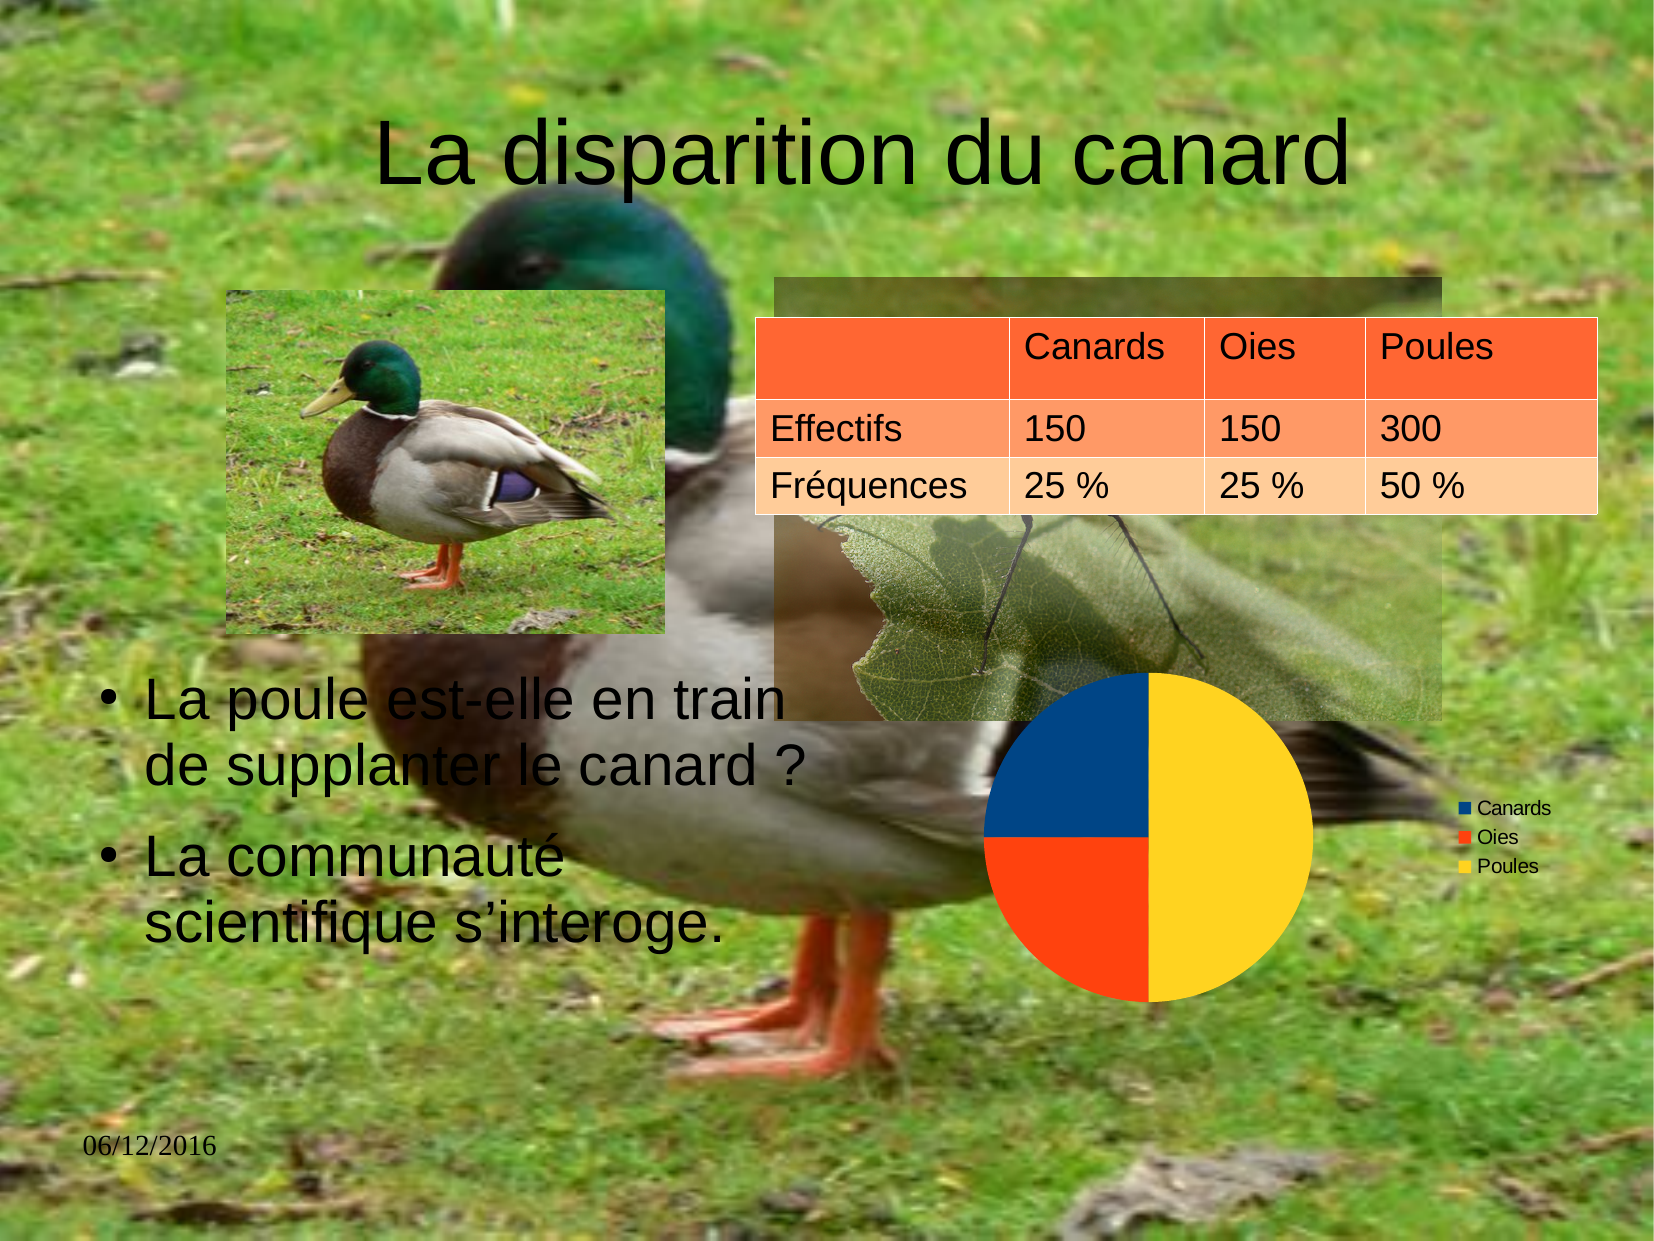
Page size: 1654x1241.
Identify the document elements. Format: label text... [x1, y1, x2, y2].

table_cell 50 % [1366, 458, 1597, 514]
table_header [756, 318, 1009, 399]
table_cell 150 [1205, 400, 1365, 457]
title La disparition du canard [82, 49, 1571, 257]
table_cell 150 [1010, 400, 1204, 457]
table_header Poules [1366, 318, 1597, 399]
list La poule est-elle en train de supplanter le canard ? La communauté scientifique s’interoge. [82, 665, 809, 1009]
table_header Canards [1010, 318, 1204, 399]
table_cell 300 [1366, 400, 1597, 457]
table_cell Fréquences [756, 458, 1009, 514]
table_header Oies [1205, 318, 1365, 399]
table_cell 25 % [1205, 458, 1365, 514]
table_cell Effectifs [756, 400, 1009, 457]
chart [845, 665, 1572, 1009]
table_cell 25 % [1010, 458, 1204, 514]
picture [0, 0, 1654, 1241]
